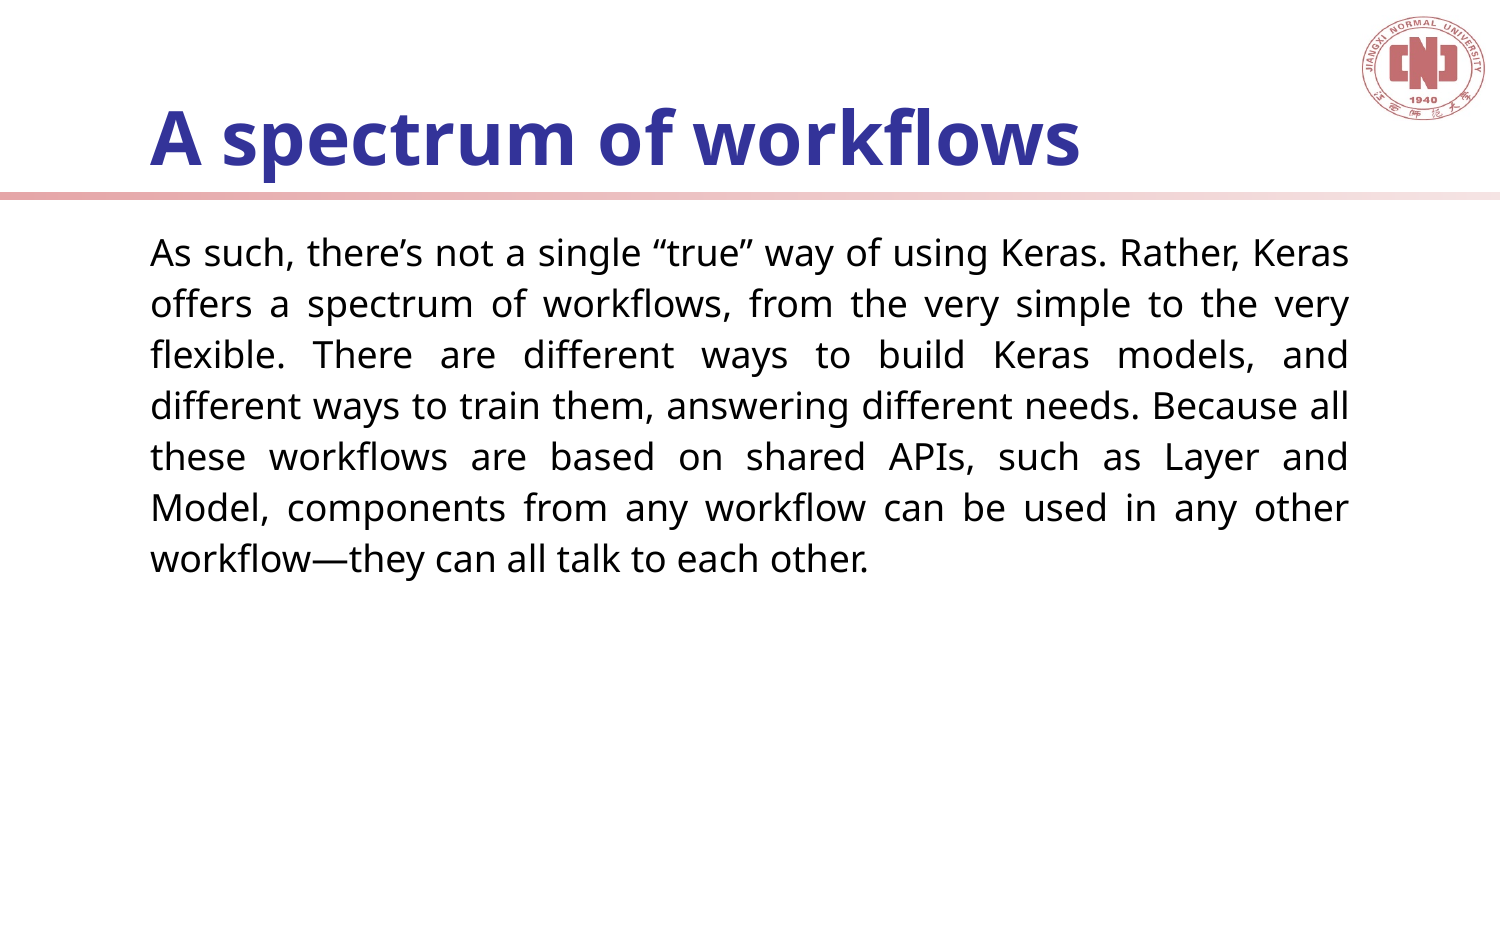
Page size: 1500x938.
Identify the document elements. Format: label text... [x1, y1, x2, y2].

picture [1360, 15, 1486, 121]
title A spectrum of workflows [150, 99, 1351, 188]
list As such, there’s not a single “true” way of using Keras. Rather, Keras offers a spectrum of workflows, from the very simple to the very flexible. There are different ways to build Keras models, and different ways to train them, answering different needs. Because all these workflows are based on shared APIs, such as Layer and Model, components from any workflow can be used in any other workflow—they can all talk to each other. [150, 226, 1351, 853]
